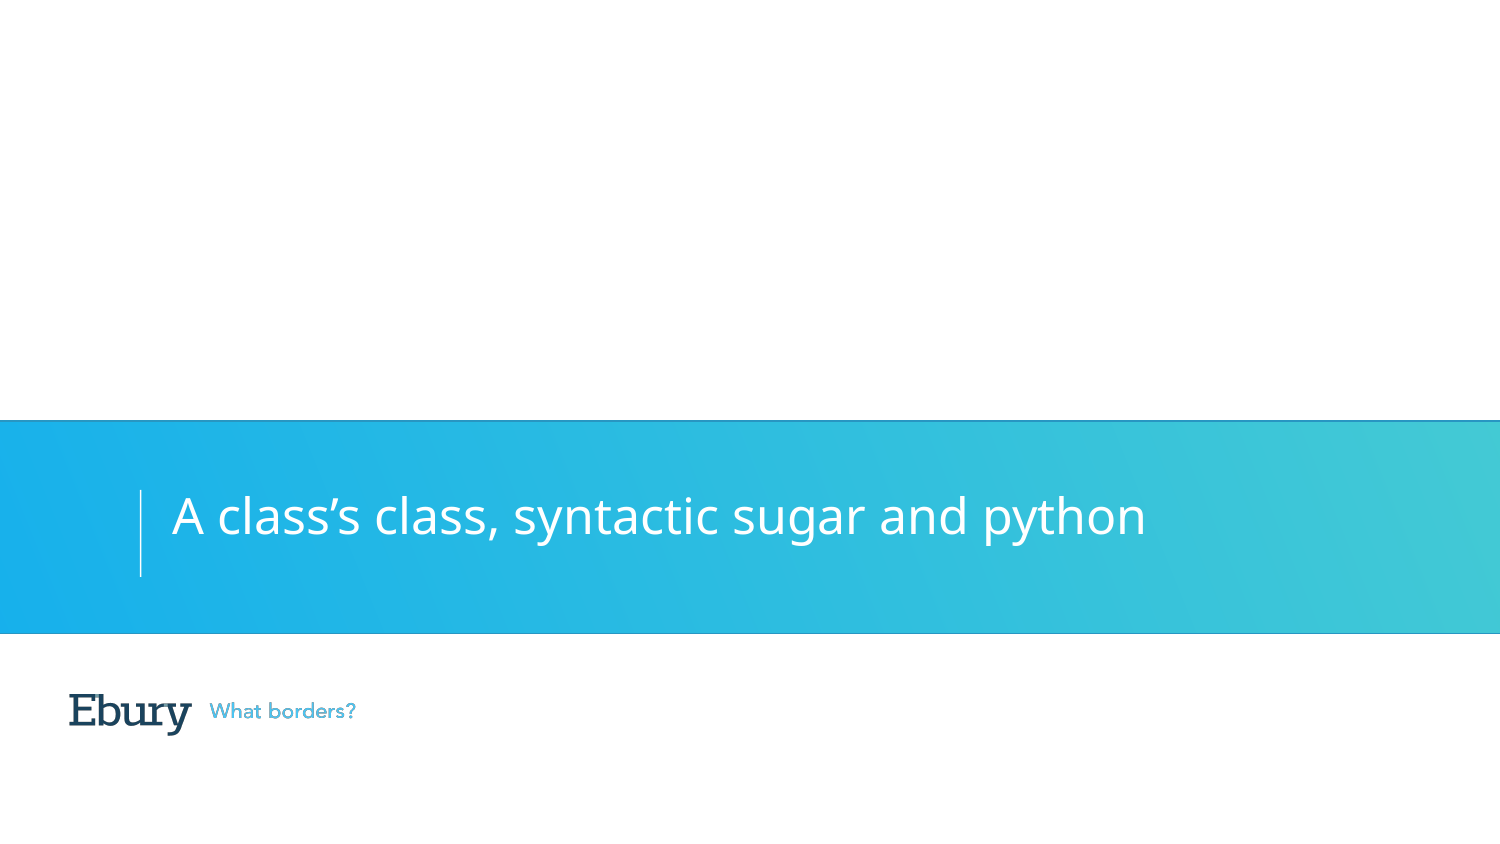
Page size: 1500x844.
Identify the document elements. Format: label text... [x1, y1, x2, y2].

list A class’s class, syntactic sugar and python [157, 489, 1408, 540]
picture [35, 679, 388, 743]
